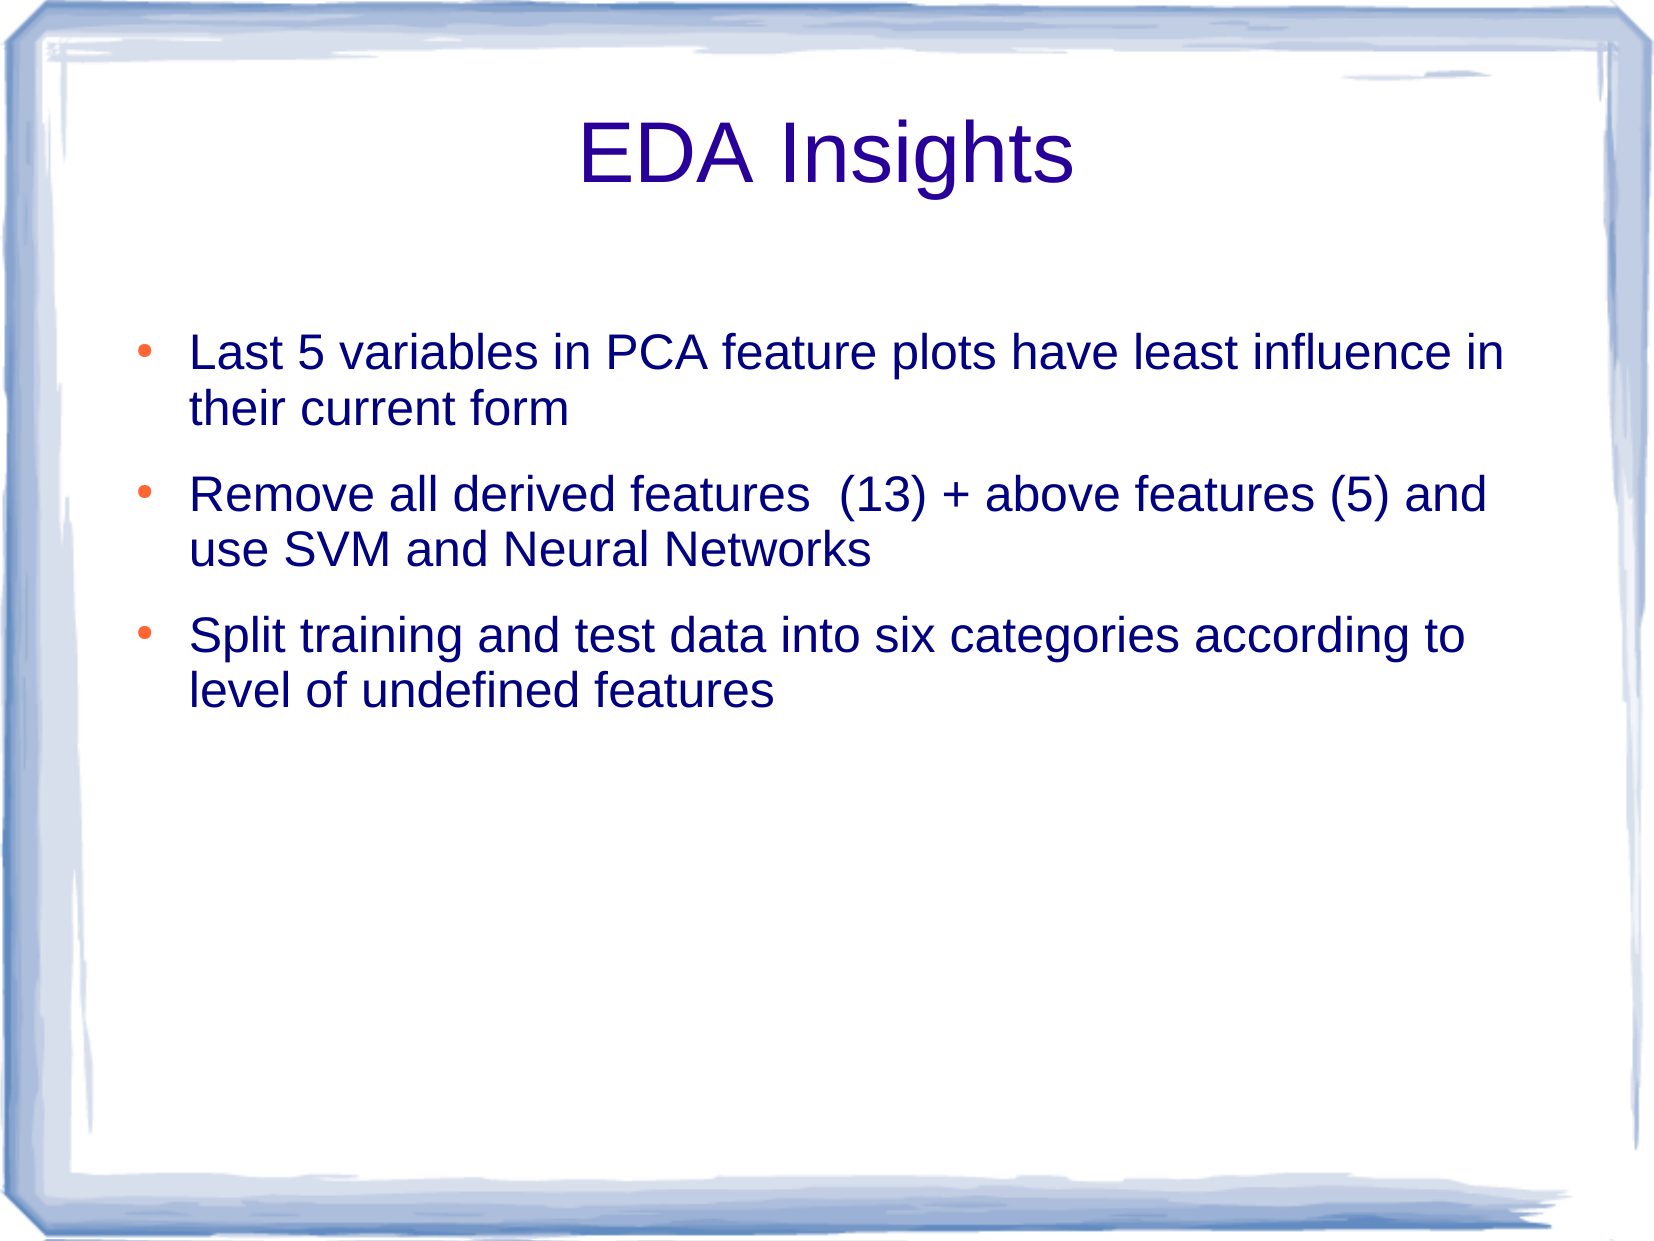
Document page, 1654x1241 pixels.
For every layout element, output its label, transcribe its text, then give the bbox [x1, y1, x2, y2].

list Last 5 variables in PCA feature plots have least influence in their current form Remove all derived features (13) + above features (5) and use SVM and Neural Networks Split training and test data into six categories according to level of undefined features [118, 324, 1571, 1004]
picture [0, 0, 1654, 1241]
title EDA Insights [82, 49, 1571, 257]
